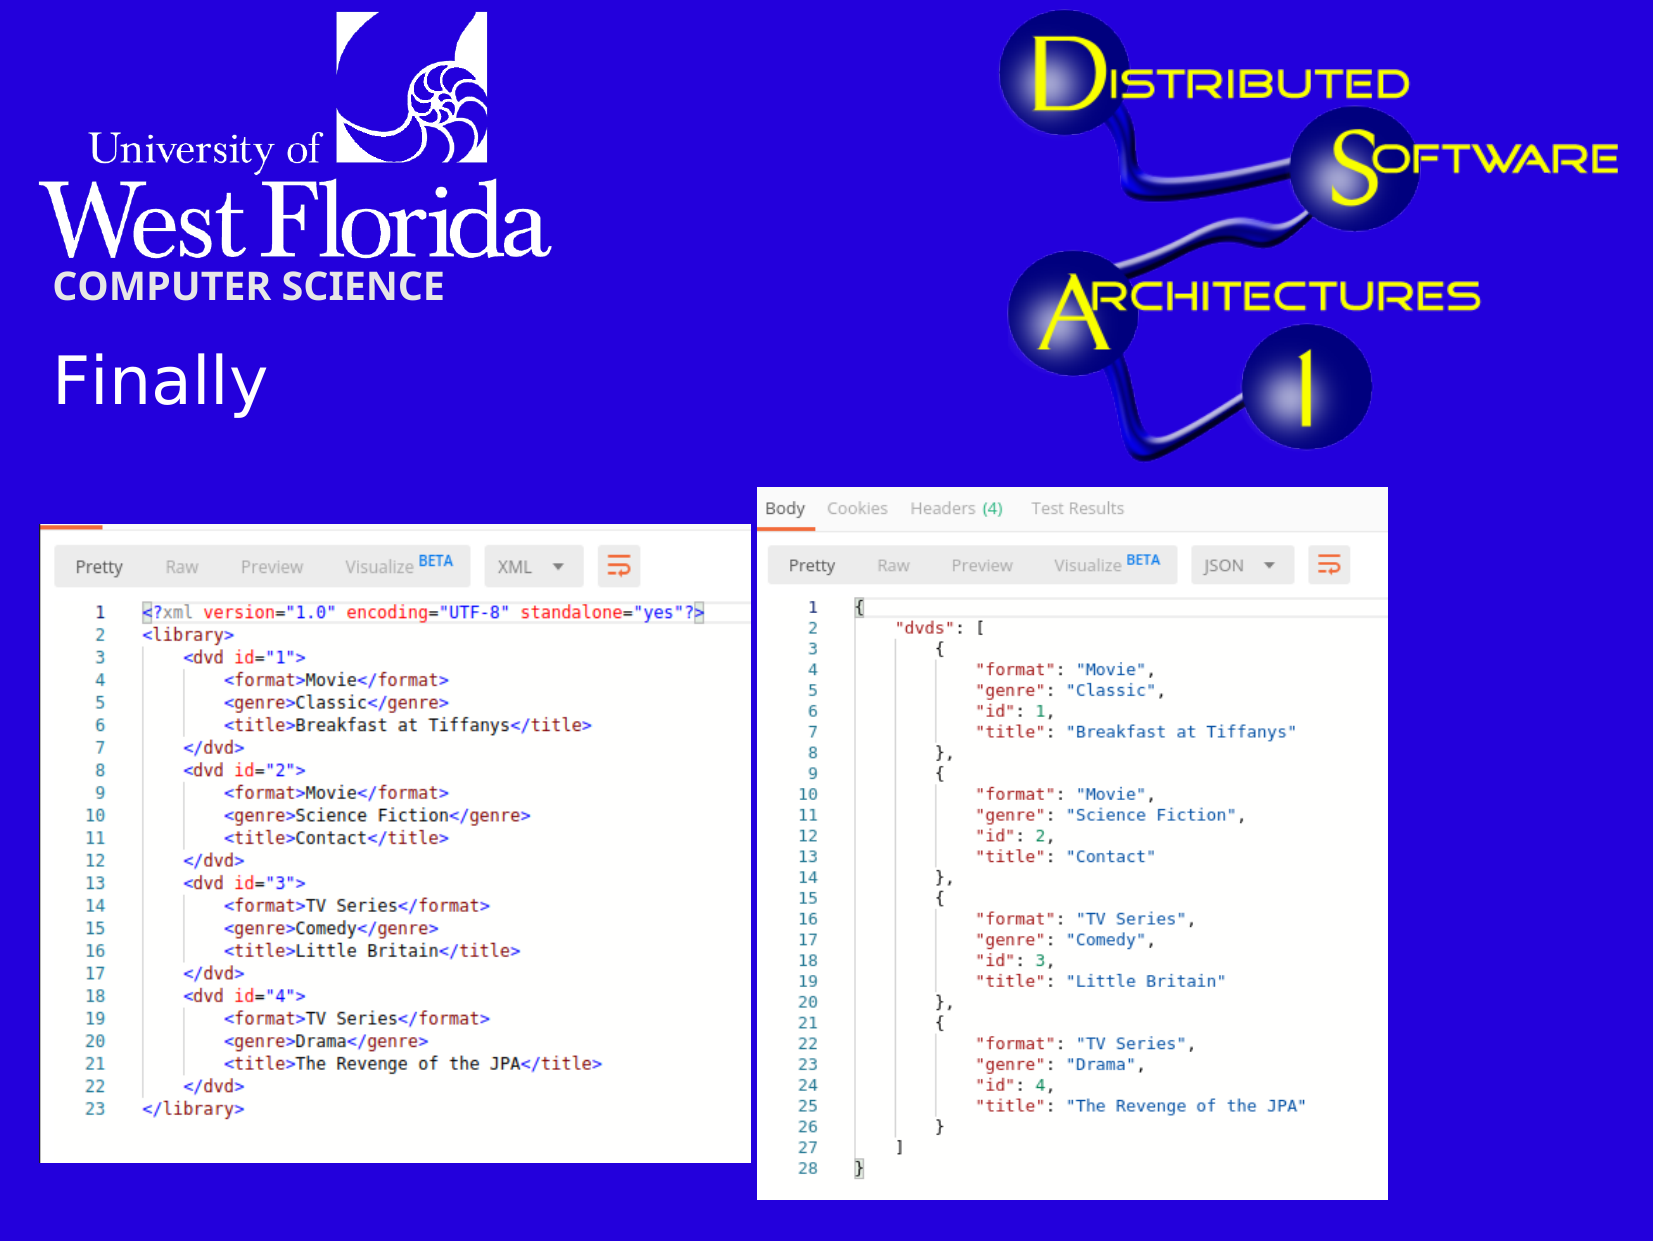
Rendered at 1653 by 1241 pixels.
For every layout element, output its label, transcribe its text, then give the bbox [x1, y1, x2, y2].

text_box Finally [37, 337, 1426, 1241]
picture [757, 487, 1388, 1201]
text_box COMPUTER SCIENCE [37, 262, 563, 316]
picture [37, 0, 559, 262]
picture [39, 524, 751, 1163]
picture [910, 0, 1653, 506]
